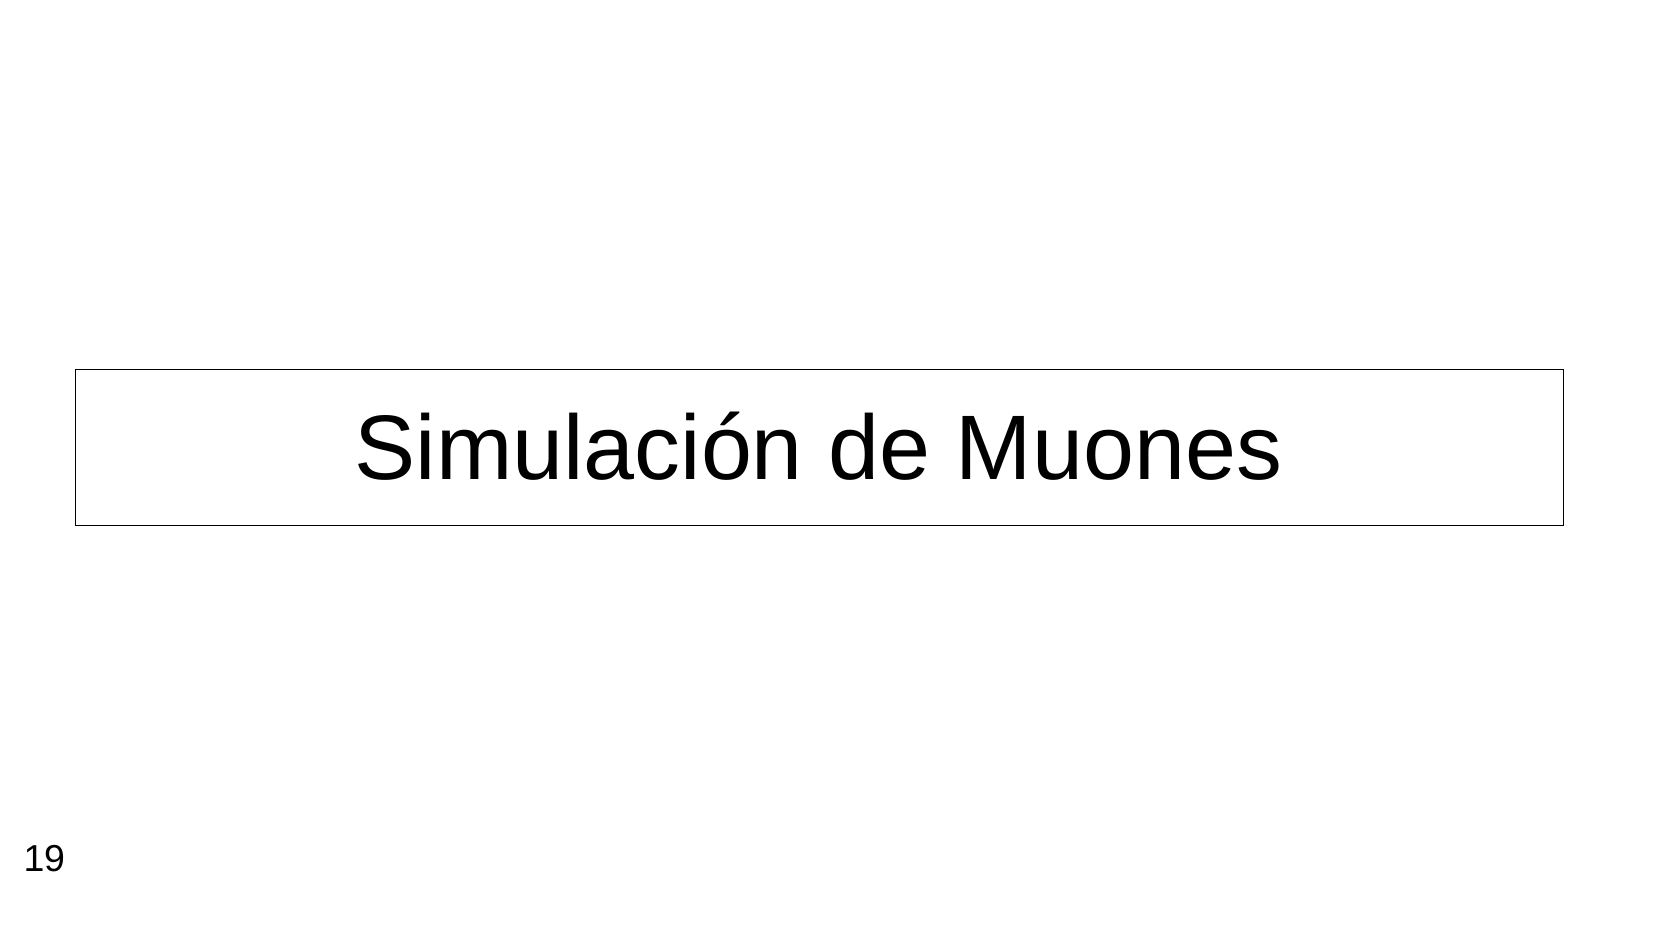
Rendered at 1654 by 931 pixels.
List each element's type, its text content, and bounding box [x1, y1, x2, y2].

title Simulación de Muones [75, 369, 1564, 526]
text_box <number> [8, 829, 638, 901]
